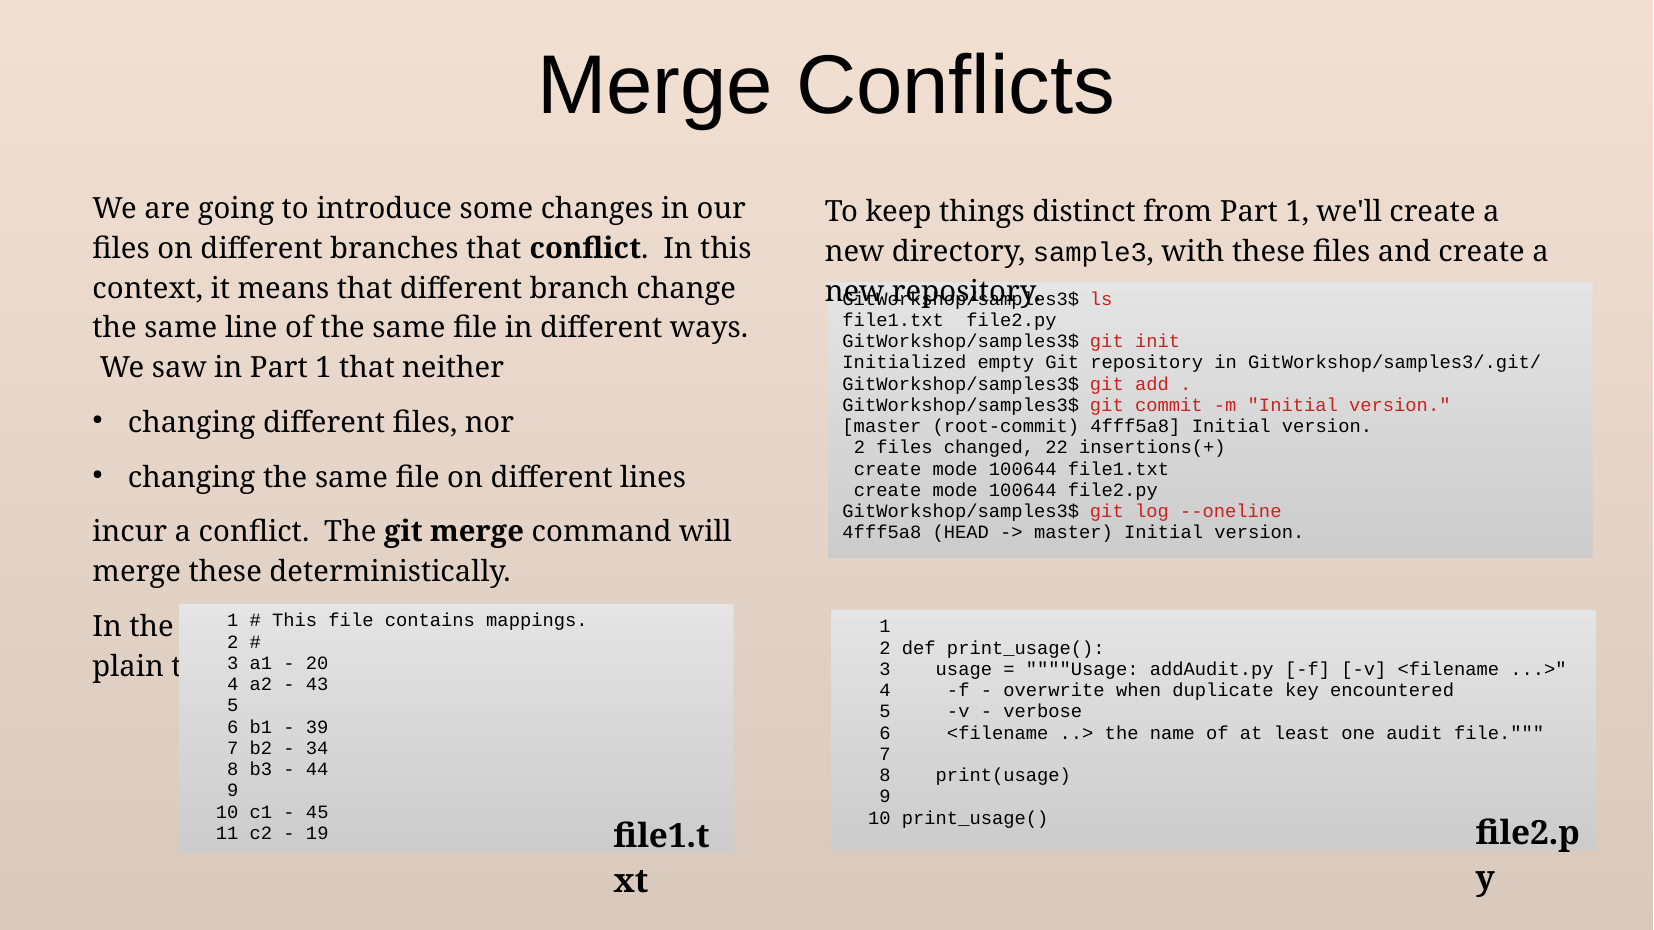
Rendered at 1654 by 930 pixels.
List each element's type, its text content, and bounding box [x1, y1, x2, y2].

text_box To keep things distinct from Part 1, we'll create a new directory, sample3, with these files and create a new repository. [810, 183, 1576, 265]
text_box file1.txt [598, 804, 734, 858]
text_box file2.py [1460, 801, 1596, 855]
text_box 1 # This file contains mappings. 2 # 3 a1 - 20 4 a2 - 43 5 6 b1 - 39 7 b2 - 34 8 b3 - 44 9 10 c1 - 45 11 c2 - 19 [178, 603, 734, 853]
text_box We are going to introduce some changes in our files on different branches that conflict. In this context, it means that different branch change the same line of the same file in different ways. We saw in Part 1 that neither changing different files, nor changing the same file on different lines incur a conflict. The git merge command will merge these deterministically. In the following exercise we edit two files: a plain text file and a small Python program. [77, 180, 768, 586]
title Merge Conflicts [82, 19, 1571, 151]
text_box GitWorkshop/samples3$ ls file1.txt file2.py GitWorkshop/samples3$ git init Initialized empty Git repository in GitWorkshop/samples3/.git/ GitWorkshop/samples3$ git add . GitWorkshop/samples3$ git commit -m "Initial version." [master (root-commit) 4fff5a8] Initial version. 2 files changed, 22 insertions(+) create mode 100644 file1.txt create mode 100644 file2.py GitWorkshop/samples3$ git log --oneline 4fff5a8 (HEAD -> master) Initial version. [827, 282, 1593, 558]
text_box 1 2 def print_usage(): 3 usage = """"Usage: addAudit.py [-f] [-v] <filename ...>" 4 -f - overwrite when duplicate key encountered 5 -v - verbose 6 <filename ..> the name of at least one audit file.""" 7 8 print(usage) 9 10 print_usage() [830, 610, 1596, 850]
